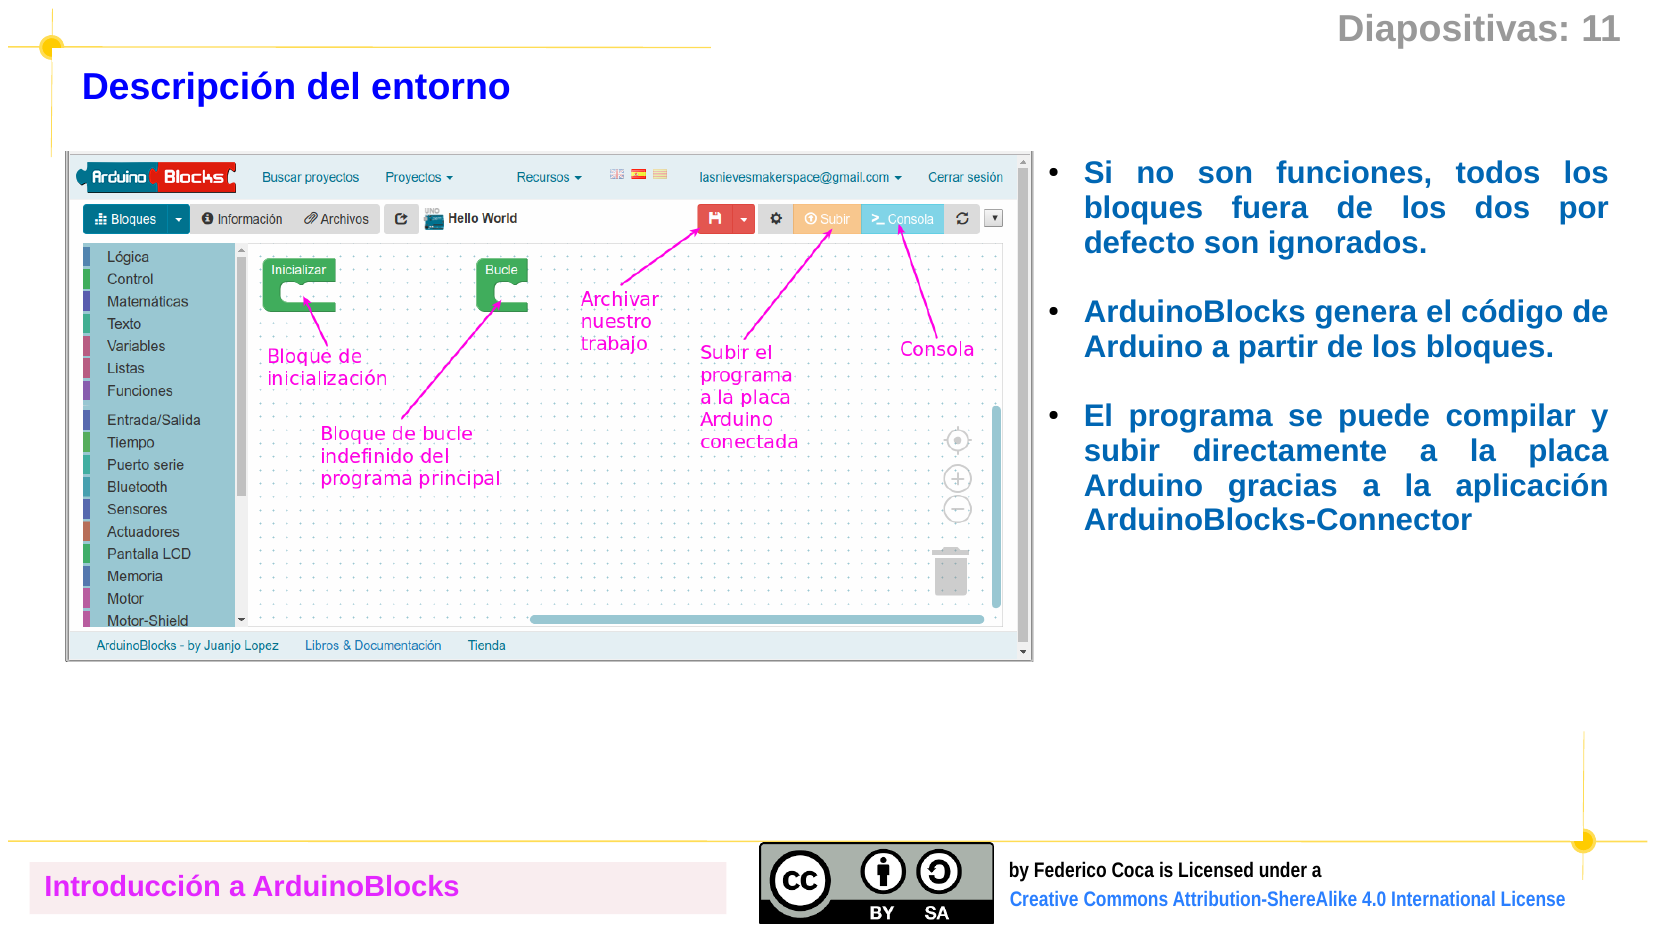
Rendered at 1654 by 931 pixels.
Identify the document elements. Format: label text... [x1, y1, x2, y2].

text_box Diapositivas: 11 [1322, 0, 1644, 57]
picture [65, 151, 1034, 662]
text_box Introducción a ArduinoBlocks [29, 862, 727, 915]
text_box Si no son funciones, todos los bloques fuera de los dos por defecto son ignorados. ArduinoBlocks genera el código de Arduino a partir de los bloques. El programa se puede compilar y subir directamente a la placa Arduino gracias a la aplicación ArduinoBlocks-Connector [1033, 147, 1625, 545]
text_box Descripción del entorno [67, 58, 1207, 116]
